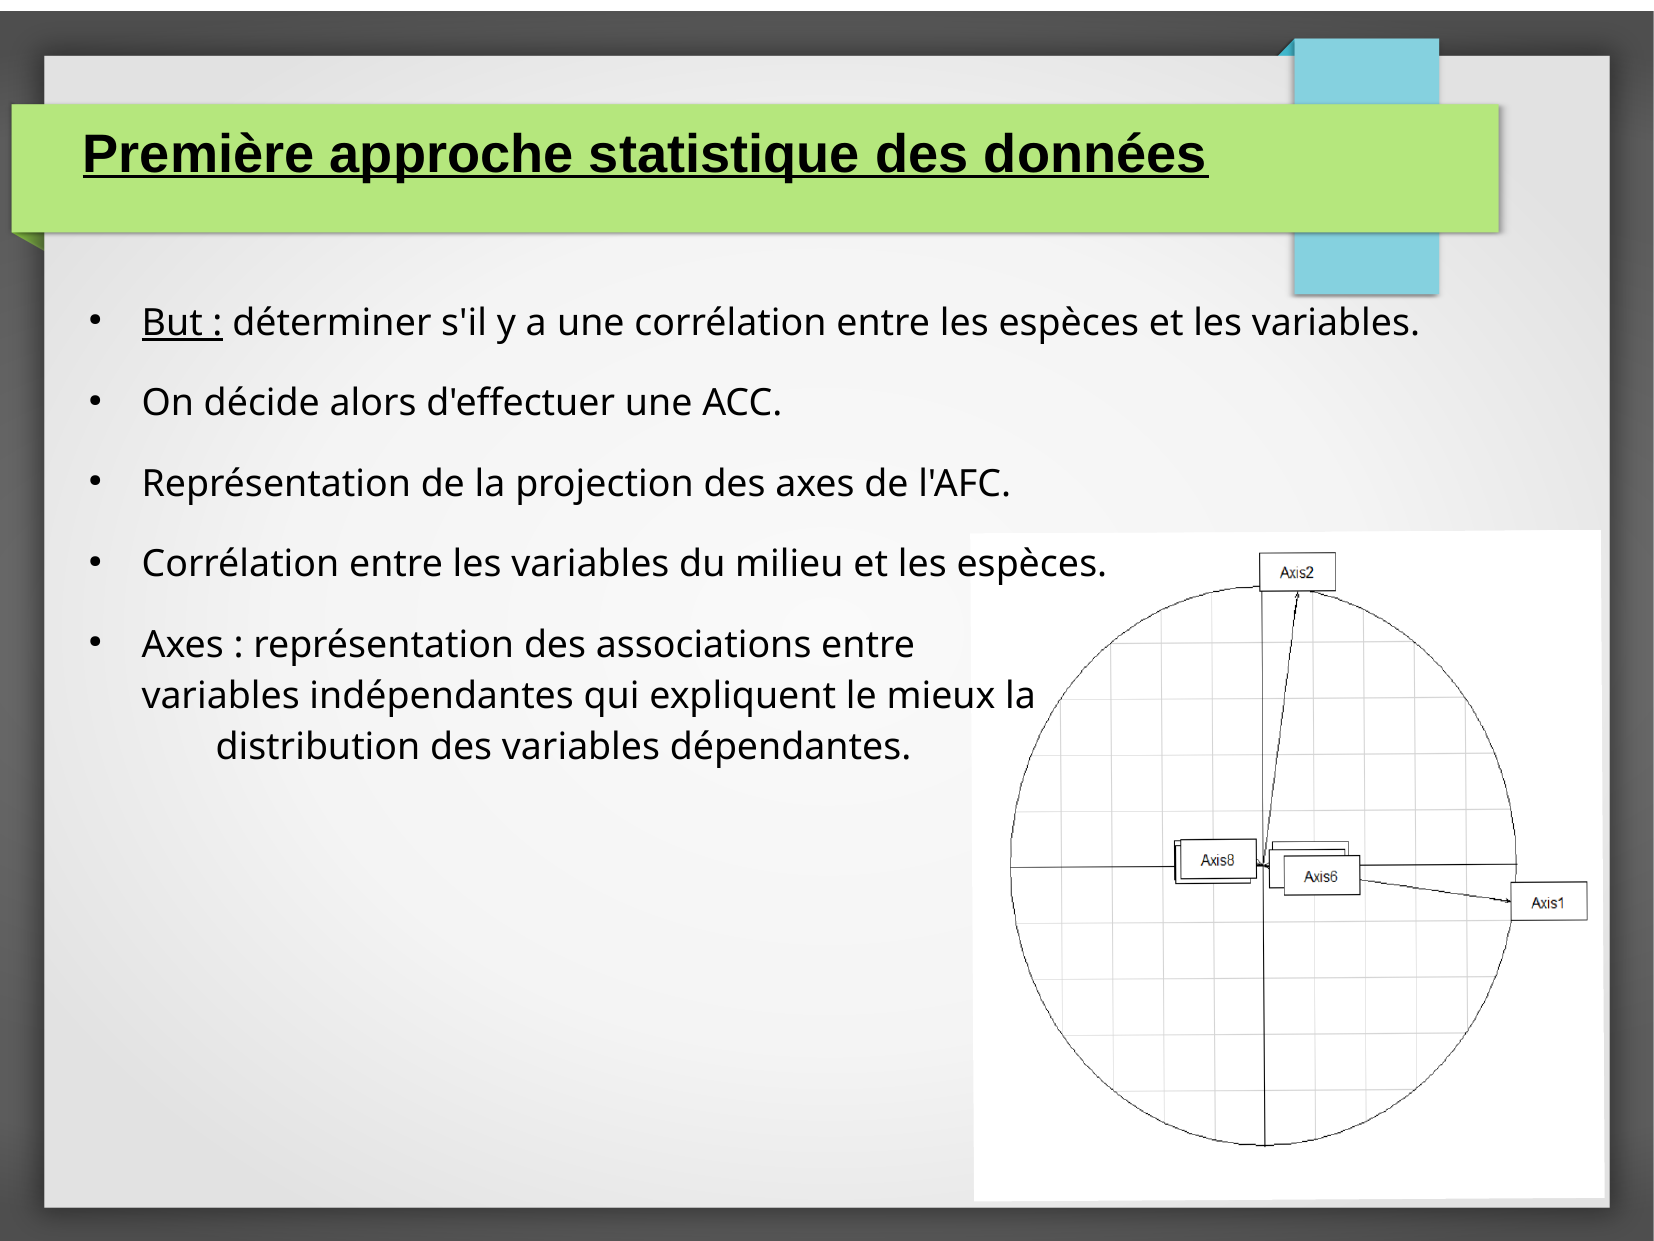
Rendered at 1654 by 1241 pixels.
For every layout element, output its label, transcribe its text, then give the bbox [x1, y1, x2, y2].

picture [0, 11, 1654, 1241]
title Première approche statistique des données [82, 94, 1264, 213]
list But : déterminer s'il y a une corrélation entre les espèces et les variables. On décide alors d'effectuer une ACC. Représentation de la projection des axes de l'AFC. Corrélation entre les variables du milieu et les espèces. Axes : représentation des associations entre variables indépendantes qui expliquent le mieux la distribution des variables dépendantes. [70, 295, 1560, 1039]
